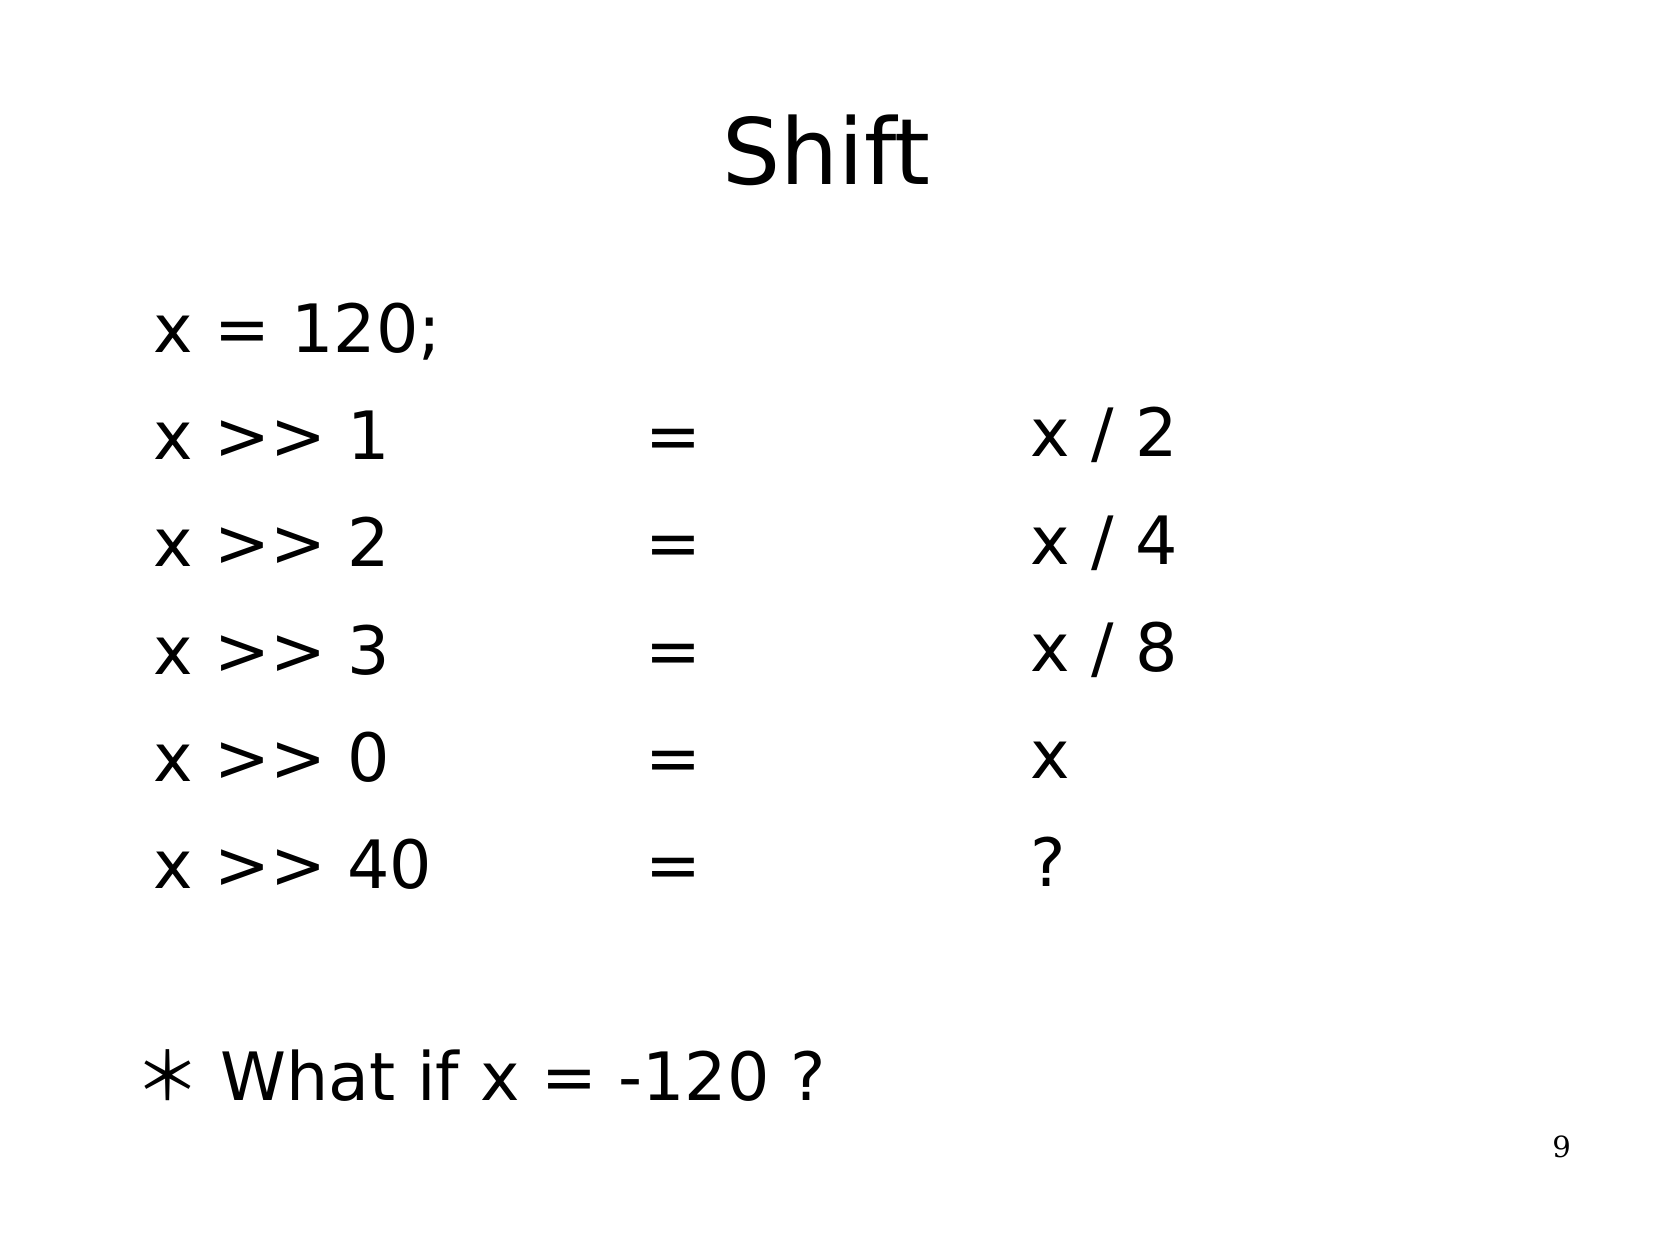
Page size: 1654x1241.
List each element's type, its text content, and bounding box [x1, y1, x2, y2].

title Shift [82, 49, 1571, 257]
text_box ＊What if x = -120 ? [120, 1015, 875, 1109]
list x / 2 x / 4 x / 8 x ? [960, 287, 1598, 1007]
list x = 120; x >> 1 = x >> 2 = x >> 3 = x >> 0 = x >> 40 = [82, 290, 721, 1010]
